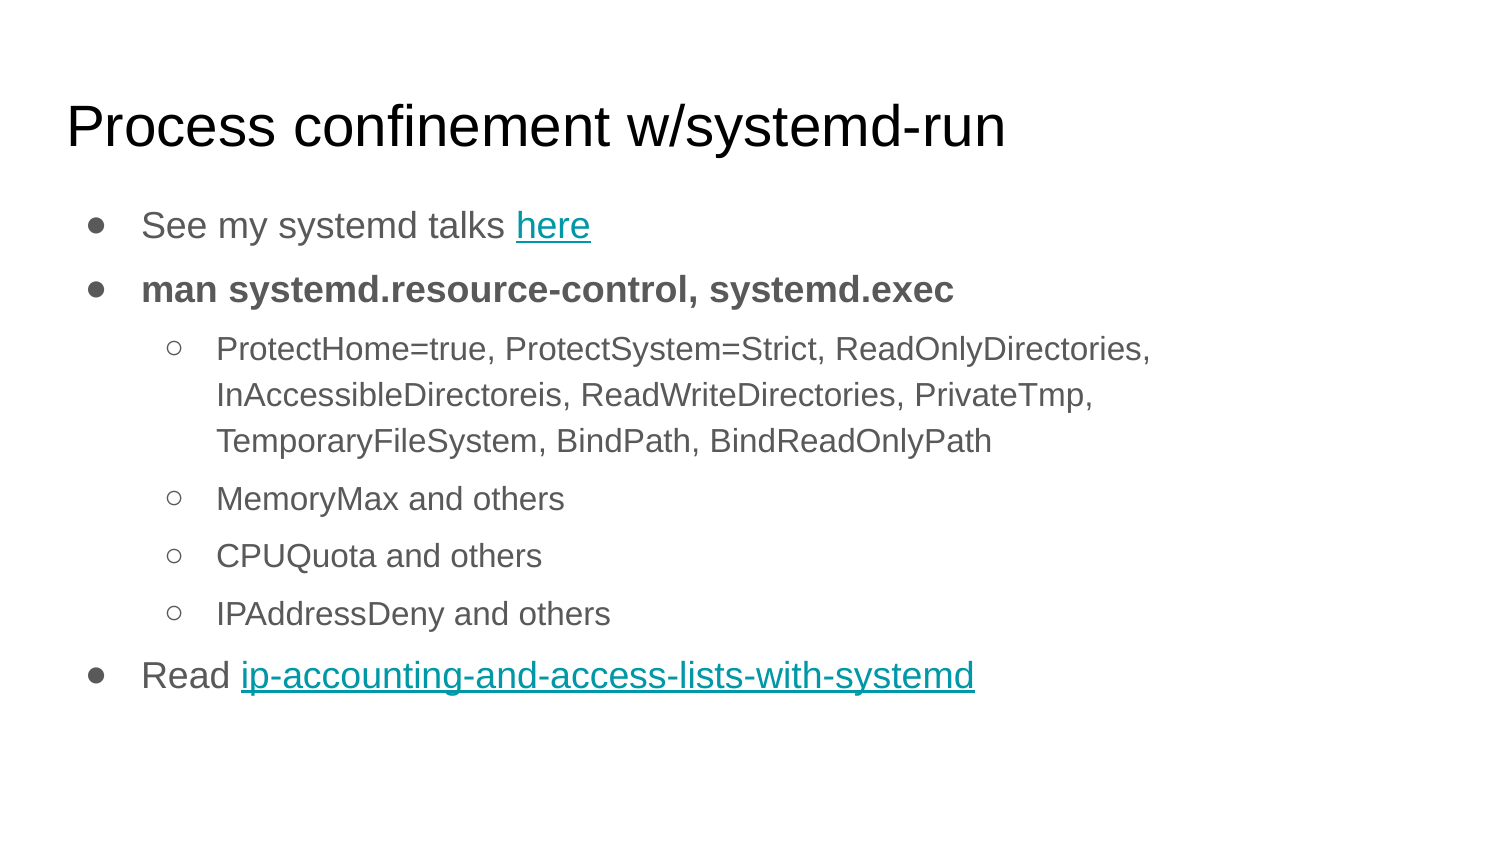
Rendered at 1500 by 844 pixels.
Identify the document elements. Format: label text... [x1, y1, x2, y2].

title Process confinement w/systemd-run [51, 72, 1449, 167]
list See my systemd talks here man systemd.resource-control, systemd.exec ProtectHome=true, ProtectSystem=Strict, ReadOnlyDirectories, InAccessibleDirectoreis, ReadWriteDirectories, PrivateTmp, TemporaryFileSystem, BindPath, BindReadOnlyPath MemoryMax and others CPUQuota and others IPAddressDeny and others Read ip-accounting-and-access-lists-with-systemd [51, 179, 1449, 740]
